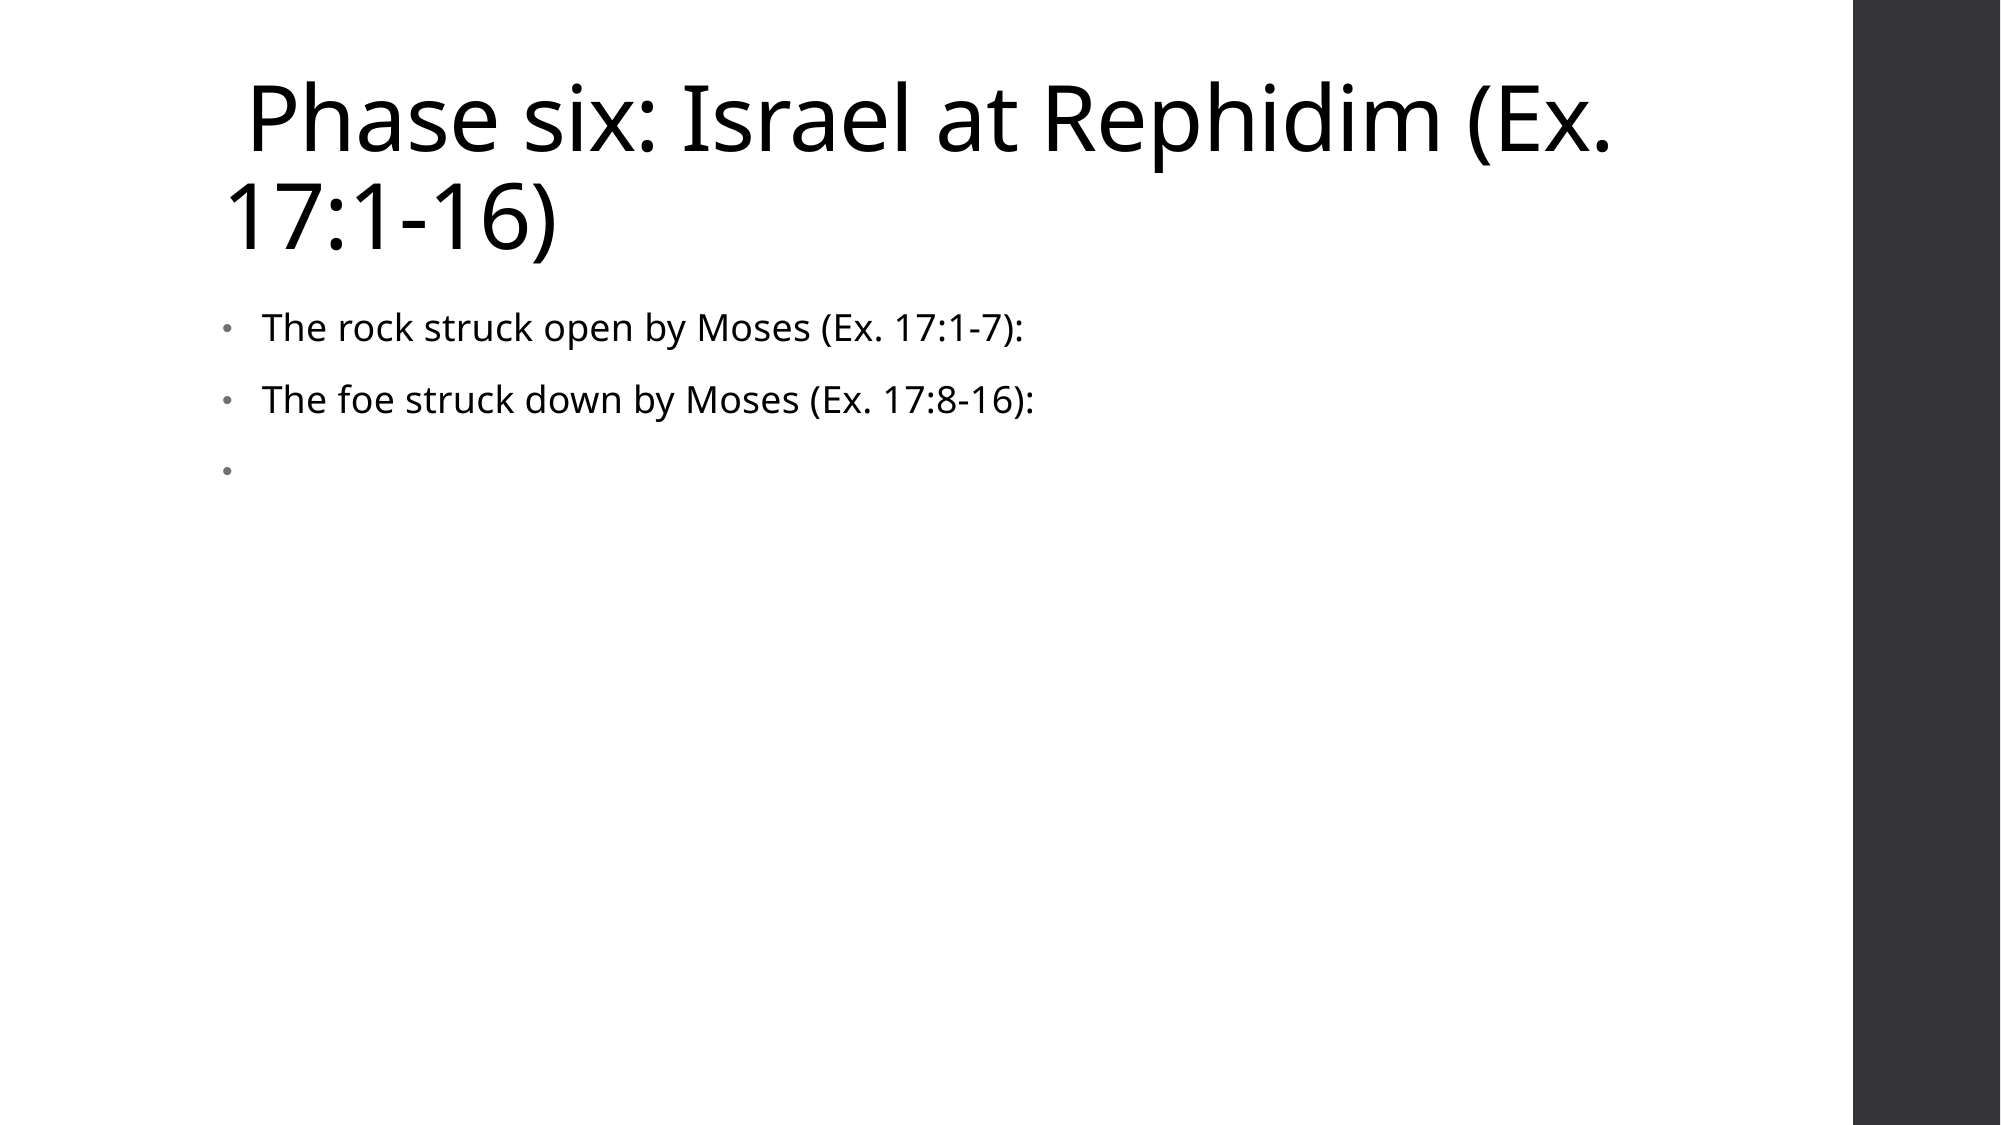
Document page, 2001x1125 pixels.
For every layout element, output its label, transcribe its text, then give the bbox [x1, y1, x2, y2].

list The rock struck open by Moses (Ex. 17:1-7): The foe struck down by Moses (Ex. 17:8-16): [206, 299, 1617, 1014]
title Phase six: Israel at Rephidim (Ex. 17:1-16) [206, 60, 1797, 278]
